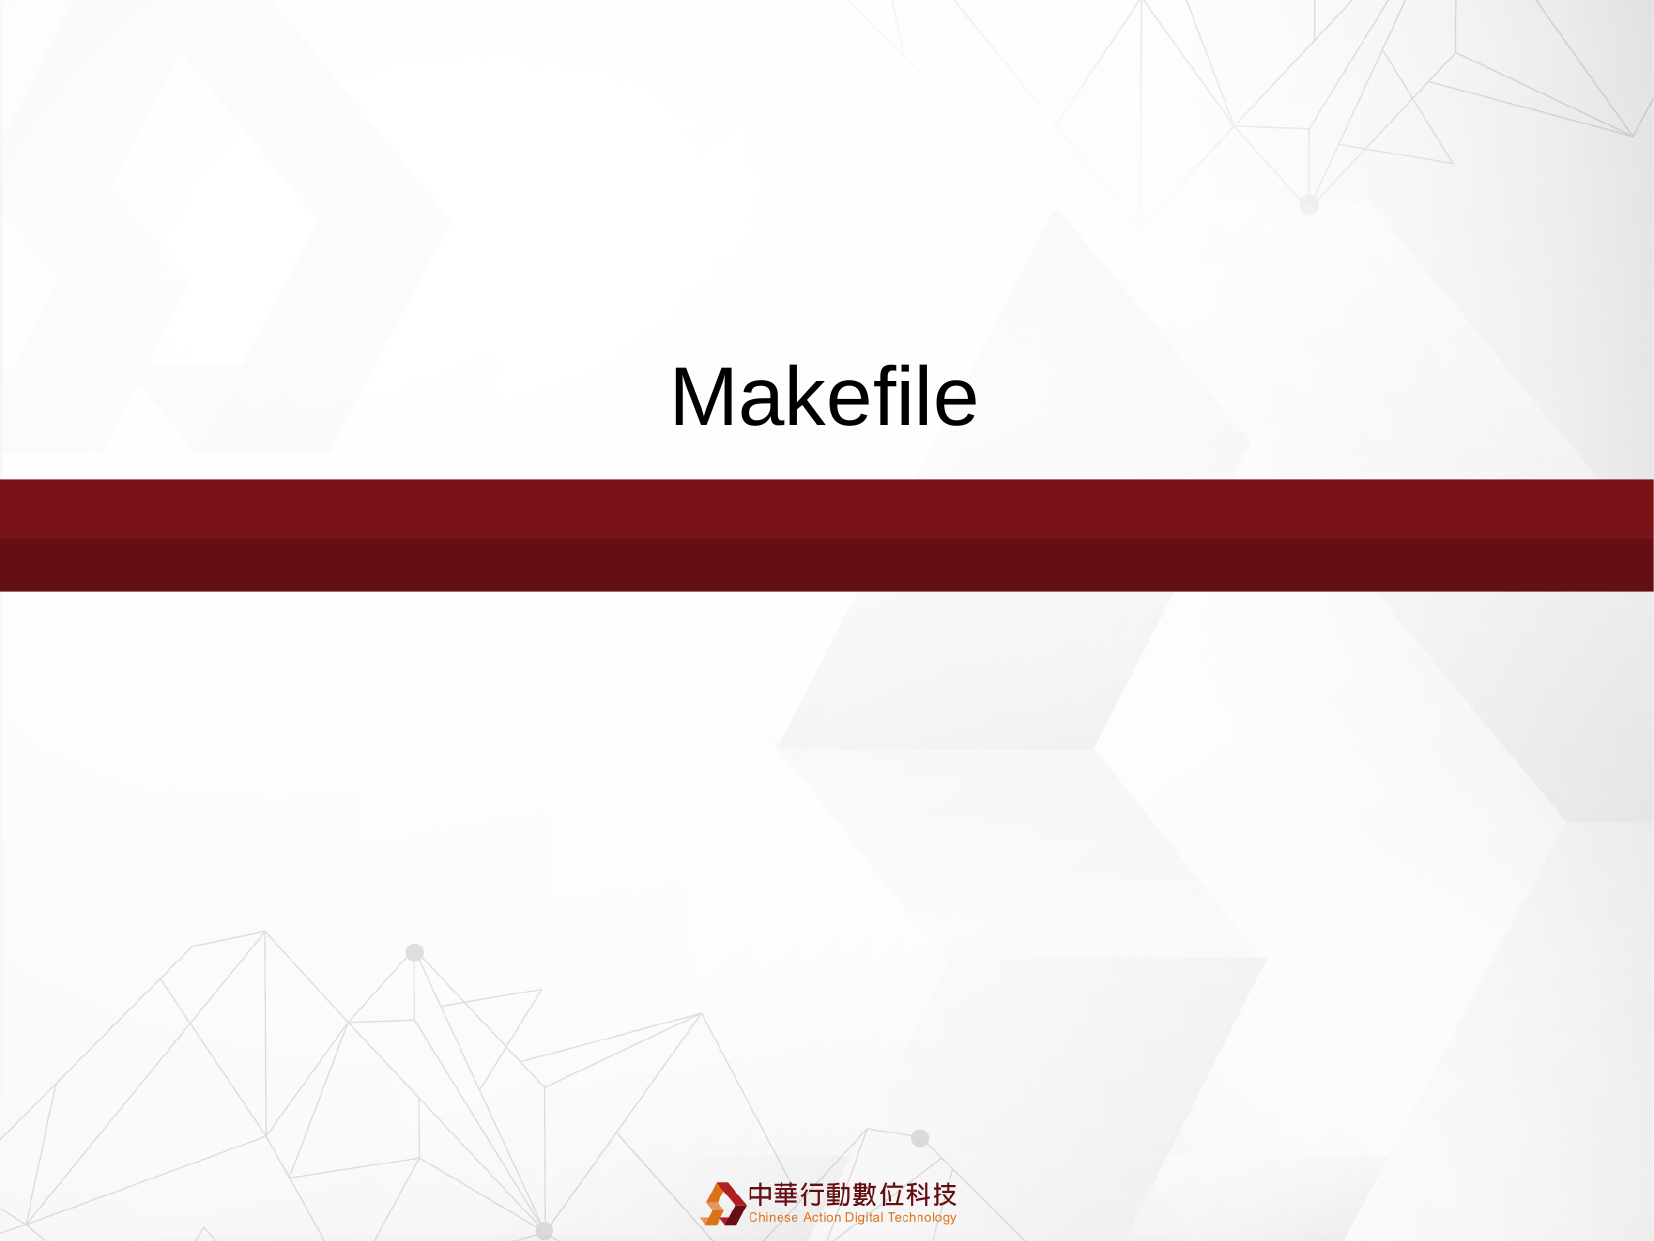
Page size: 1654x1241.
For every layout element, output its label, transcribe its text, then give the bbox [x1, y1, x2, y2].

picture [0, 0, 1654, 1241]
title Makefile [56, 318, 1593, 476]
